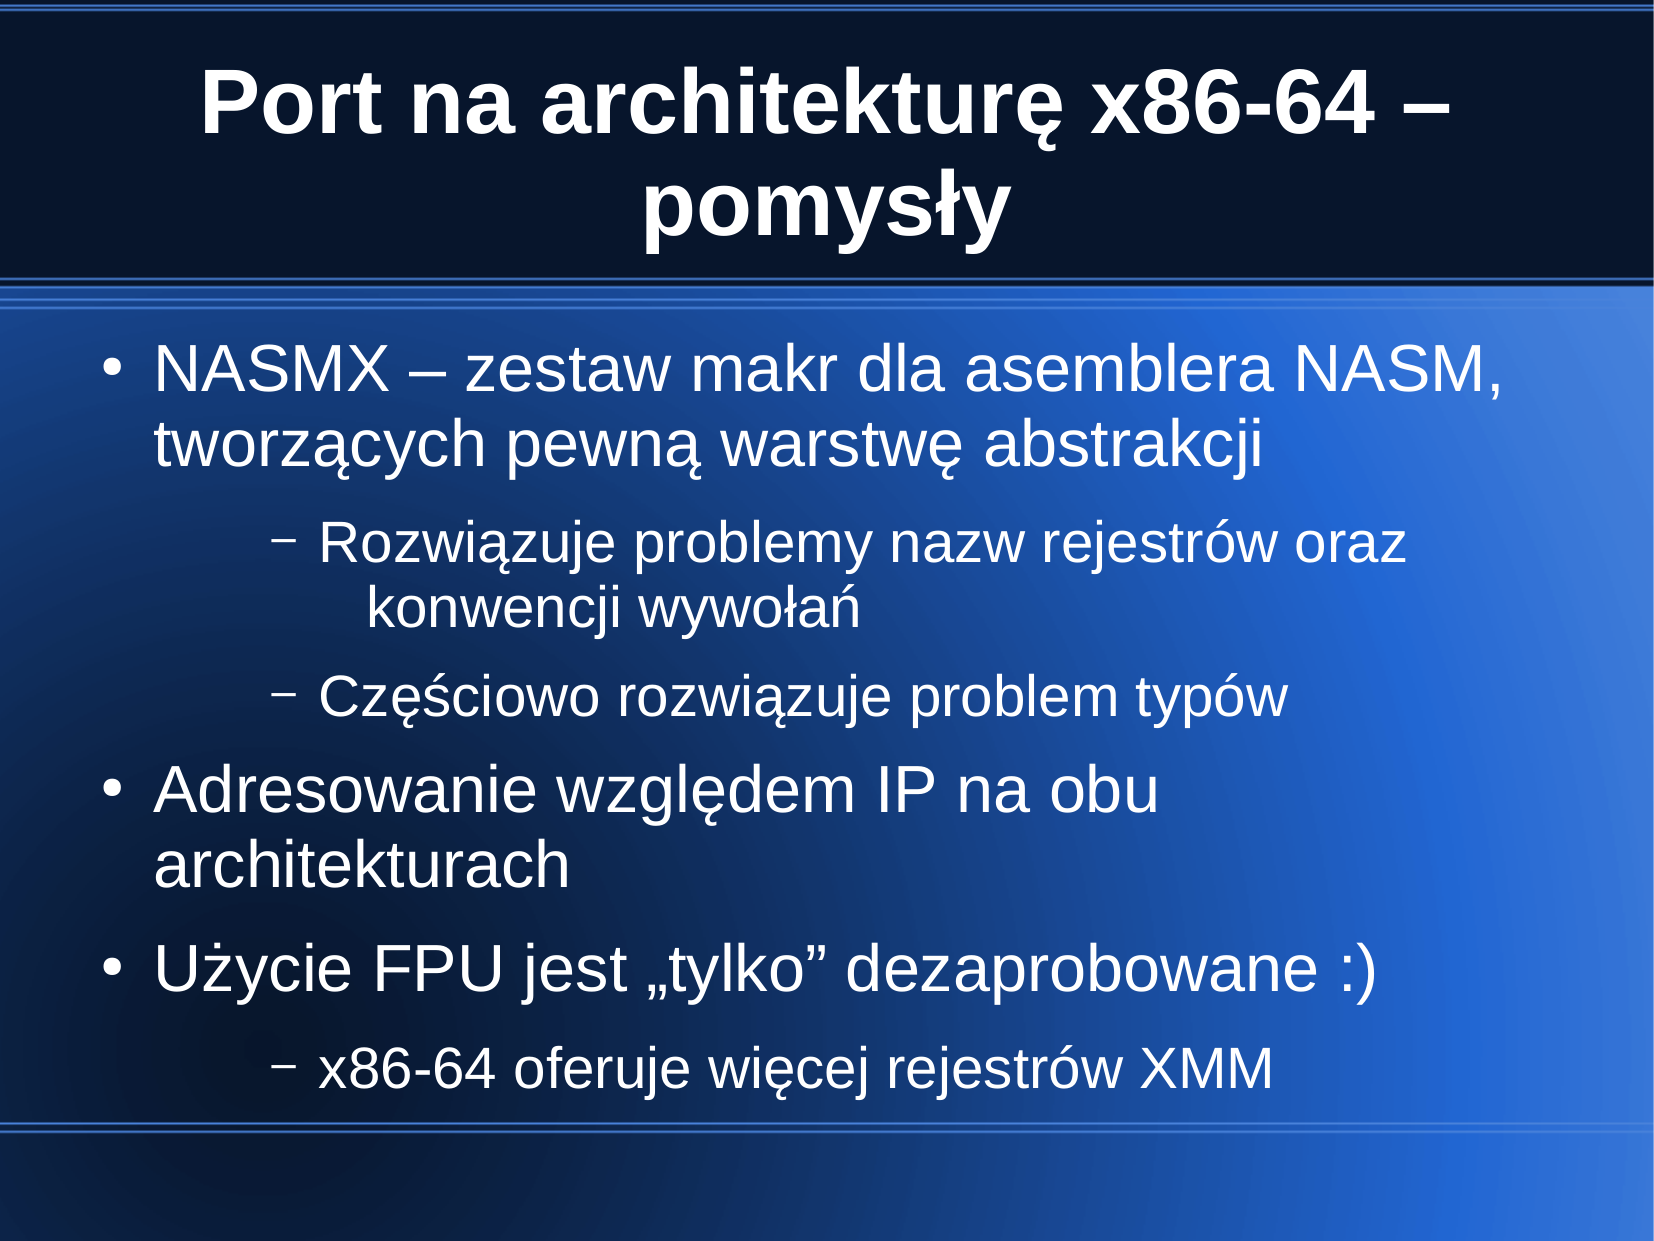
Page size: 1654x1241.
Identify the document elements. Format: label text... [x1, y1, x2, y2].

title Port na architekturę x86-64 – pomysły [82, 49, 1571, 257]
list NASMX – zestaw makr dla asemblera NASM, tworzących pewną warstwę abstrakcji Rozwiązuje problemy nazw rejestrów oraz konwencji wywołań Częściowo rozwiązuje problem typów Adresowanie względem IP na obu architekturach Użycie FPU jest „tylko” dezaprobowane :) x86-64 oferuje więcej rejestrów XMM [82, 330, 1571, 1101]
picture [0, 0, 1654, 1241]
